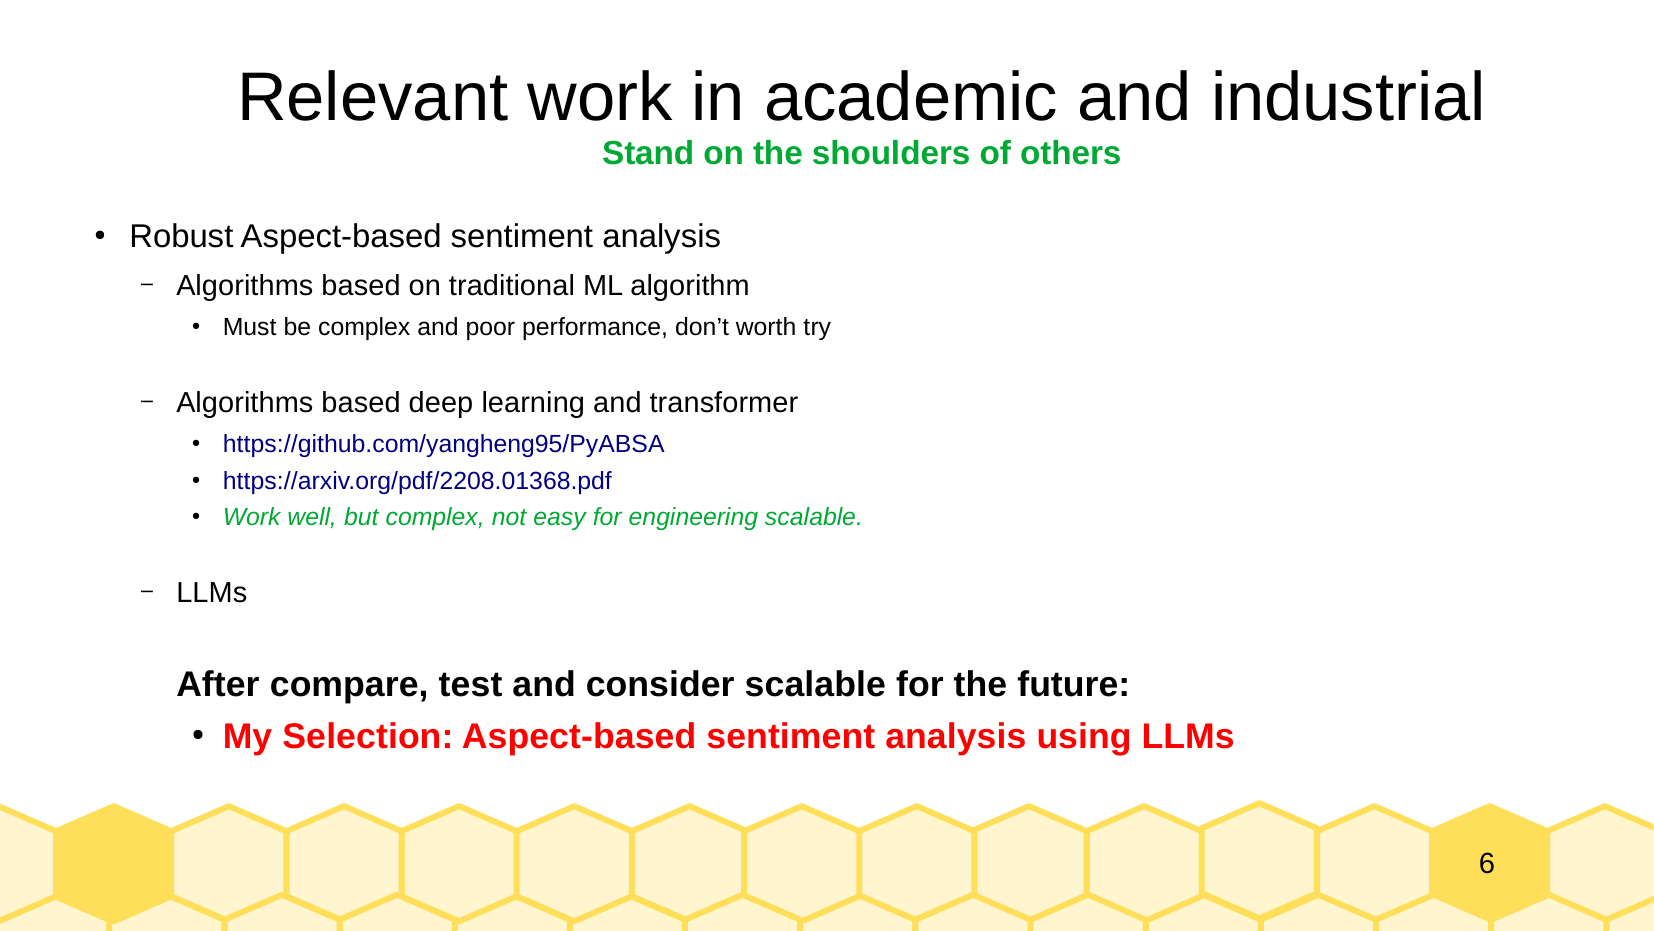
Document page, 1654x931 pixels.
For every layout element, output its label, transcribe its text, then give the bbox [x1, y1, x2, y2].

list Robust Aspect-based sentiment analysis Algorithms based on traditional ML algorithm Must be complex and poor performance, don’t worth try Algorithms based deep learning and transformer https://github.com/yangheng95/PyABSA https://arxiv.org/pdf/2208.01368.pdf Work well, but complex, not easy for engineering scalable. LLMs After compare, test and consider scalable for the future: My Selection: Aspect-based sentiment analysis using LLMs [82, 217, 1571, 758]
title Relevant work in academic and industrial Stand on the shoulders of others [82, 37, 1571, 193]
